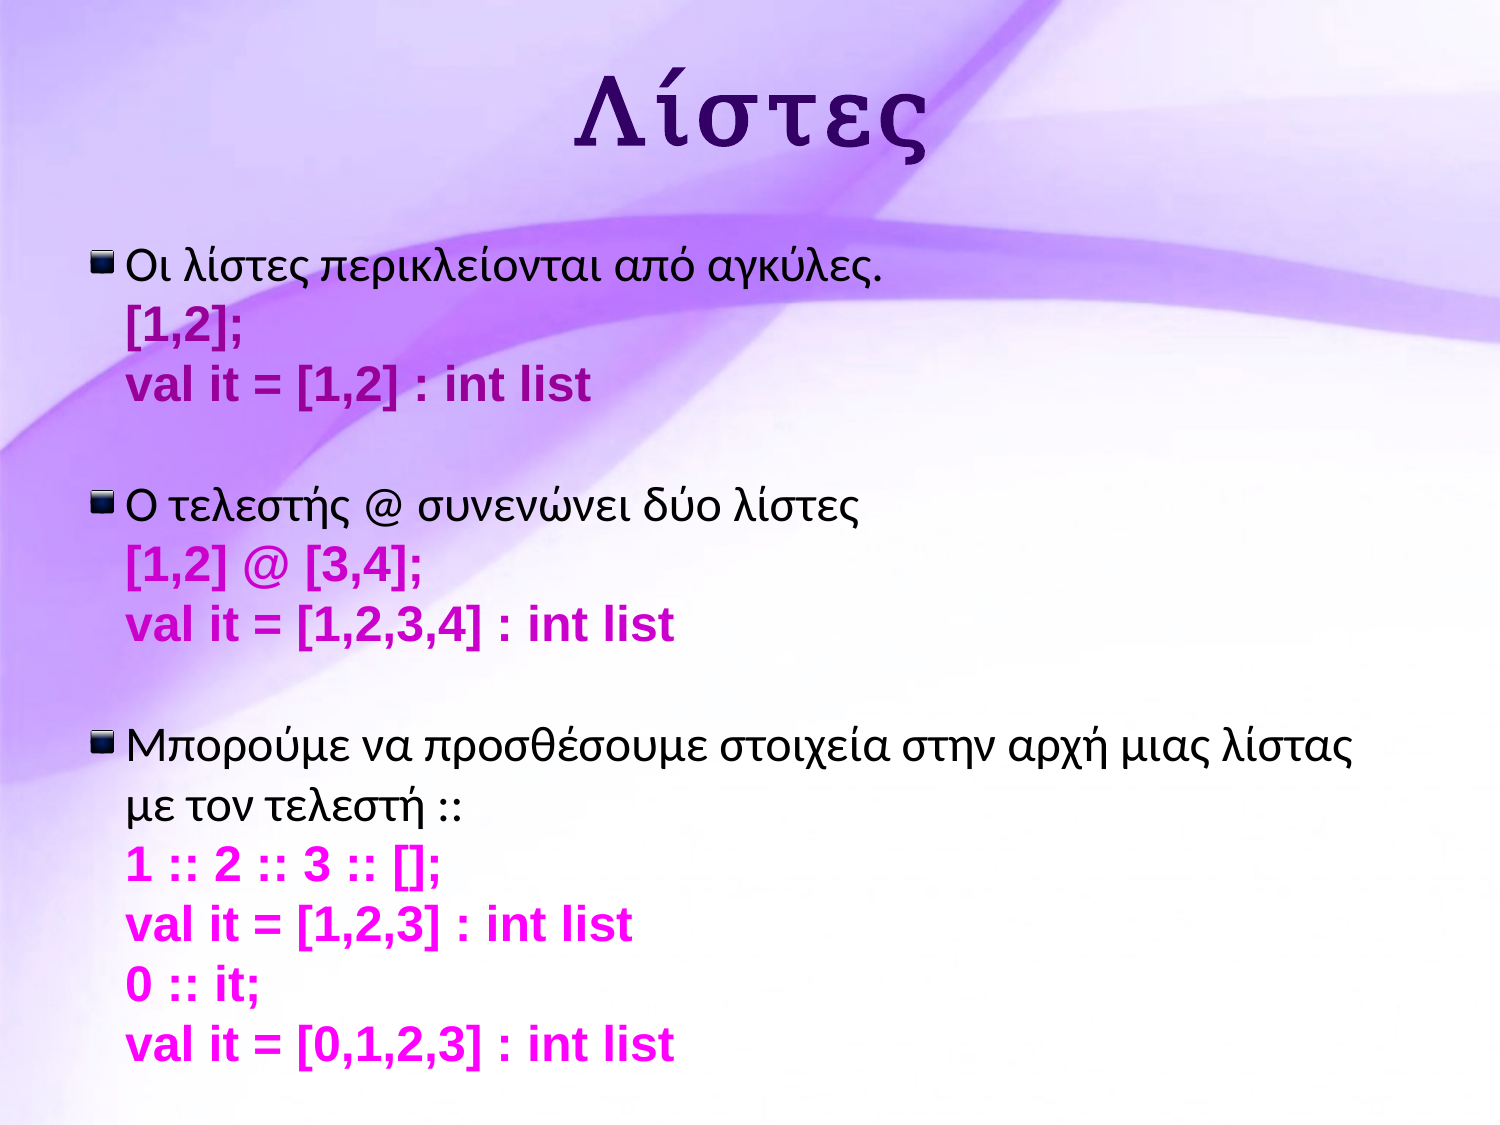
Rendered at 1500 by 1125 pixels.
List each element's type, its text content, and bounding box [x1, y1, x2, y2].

picture [0, 0, 1500, 1125]
title Λίστες [75, 45, 1425, 224]
list Οι λίστες περικλείονται από αγκύλες. [1,2]; val it = [1,2] : int list Ο τελεστής @ συνενώνει δύο λίστες [1,2] @ [3,4]; val it = [1,2,3,4] : int list Μπορούμε να προσθέσουμε στοιχεία στην αρχή μιας λίστας με τον τελεστή :: 1 :: 2 :: 3 :: []; val it = [1,2,3] : int list 0 :: it; val it = [0,1,2,3] : int list [75, 224, 1425, 967]
